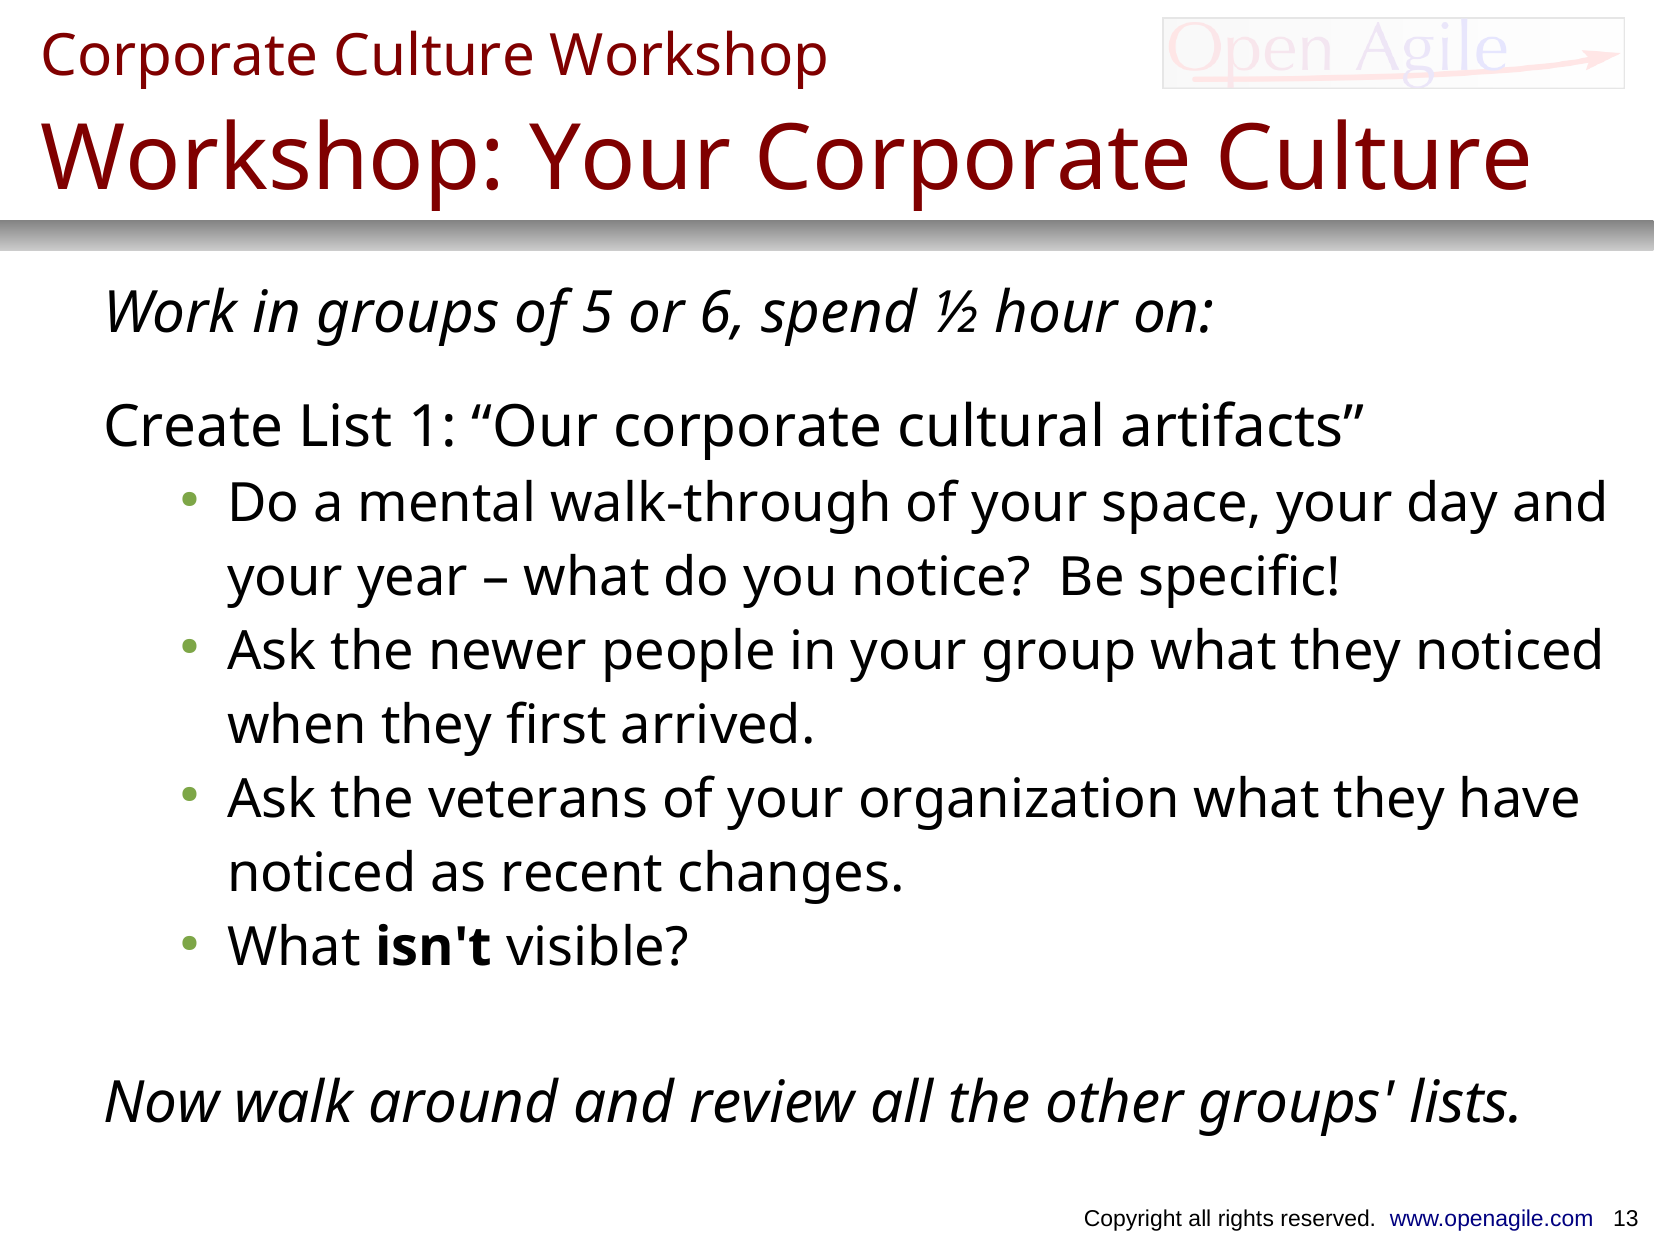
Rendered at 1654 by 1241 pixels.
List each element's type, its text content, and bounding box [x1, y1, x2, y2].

text_box [803, 591, 854, 649]
list Work in groups of 5 or 6, spend ½ hour on: Create List 1: “Our corporate cultural artifacts” Do a mental walk-through of your space, your day and your year – what do you notice? Be specific! Ask the newer people in your group what they noticed when they first arrived. Ask the veterans of your organization what they have noticed as recent changes. What isn't visible? Now walk around and review all the other groups' lists. [85, 270, 1617, 1192]
title Corporate Culture Workshop Workshop: Your Corporate Culture [40, 8, 1654, 222]
